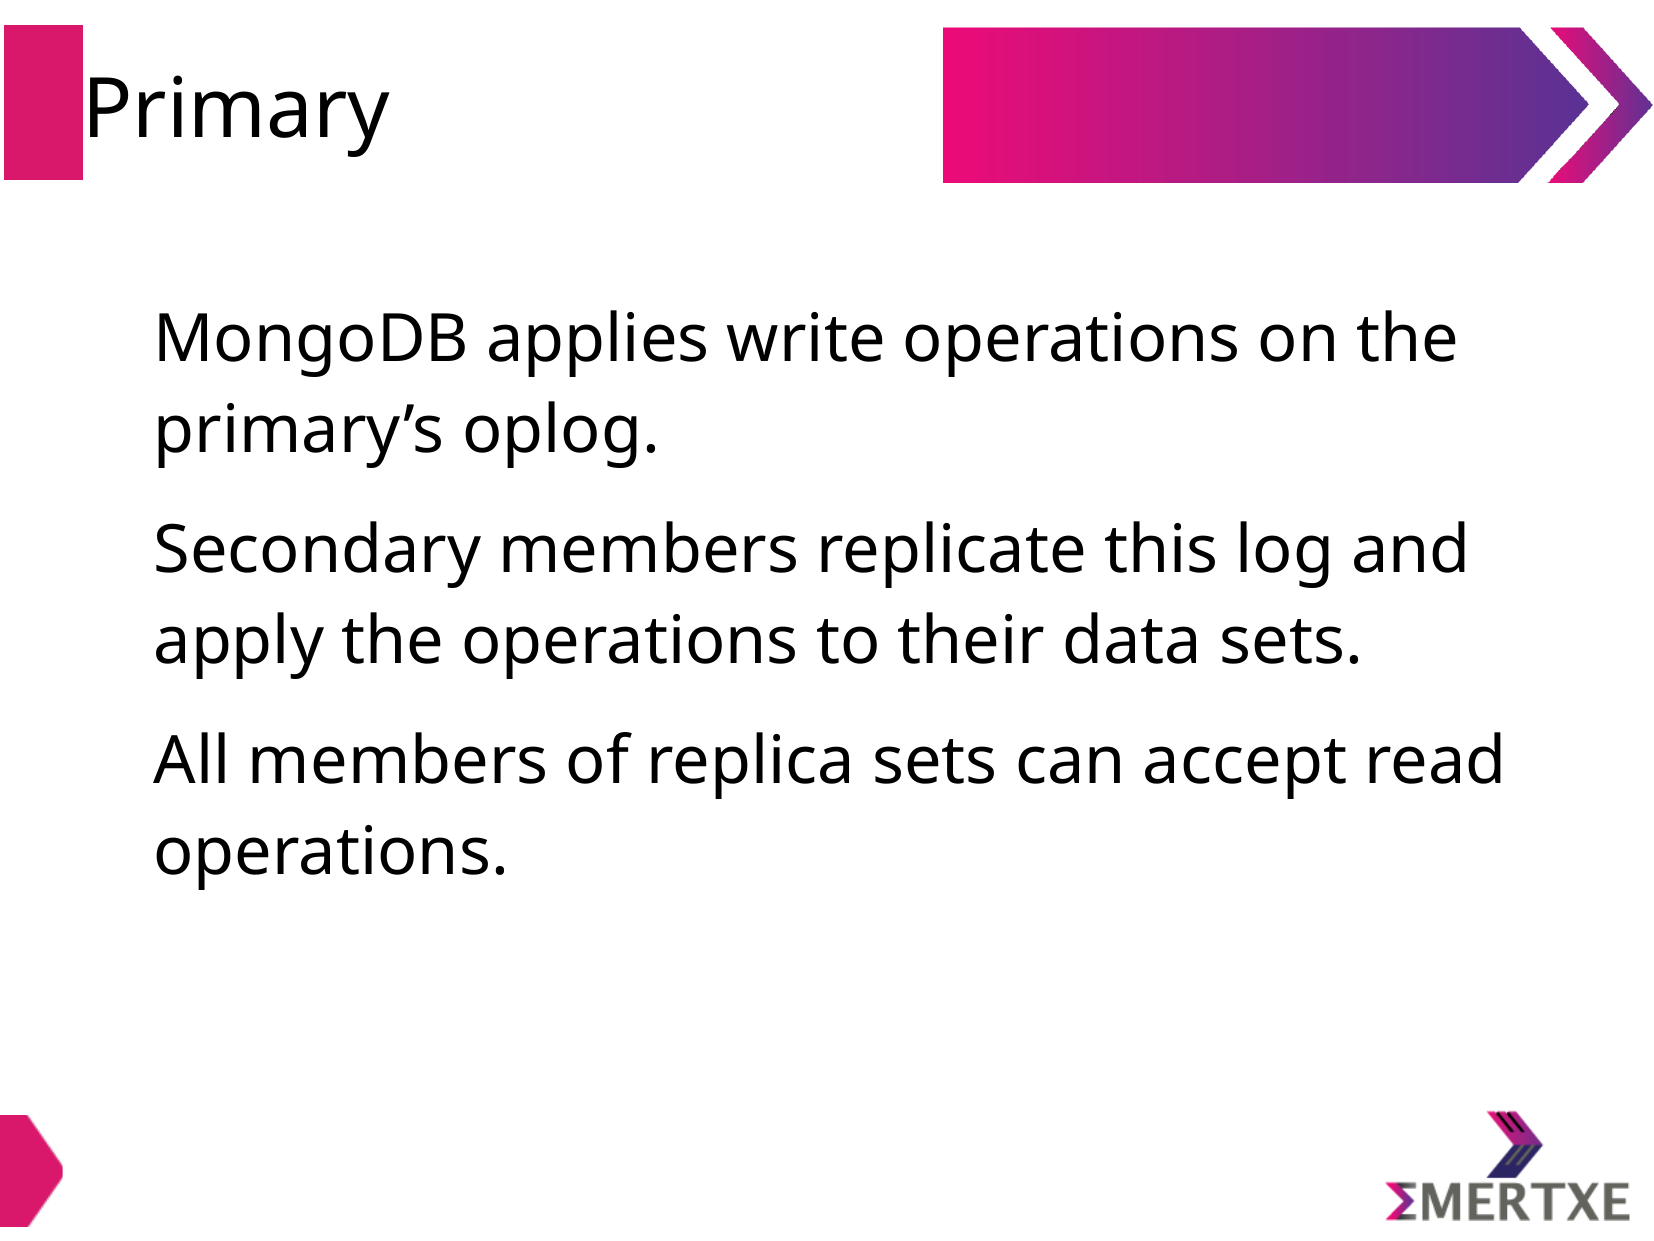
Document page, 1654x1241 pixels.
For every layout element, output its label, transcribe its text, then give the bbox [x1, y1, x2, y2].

title Primary [82, 2, 1571, 210]
picture [1571, 27, 1653, 183]
list MongoDB applies write operations on the primary’s oplog. Secondary members replicate this log and apply the operations to their data sets. All members of replica sets can accept read operations. [82, 290, 1571, 1010]
picture [1385, 1107, 1631, 1221]
